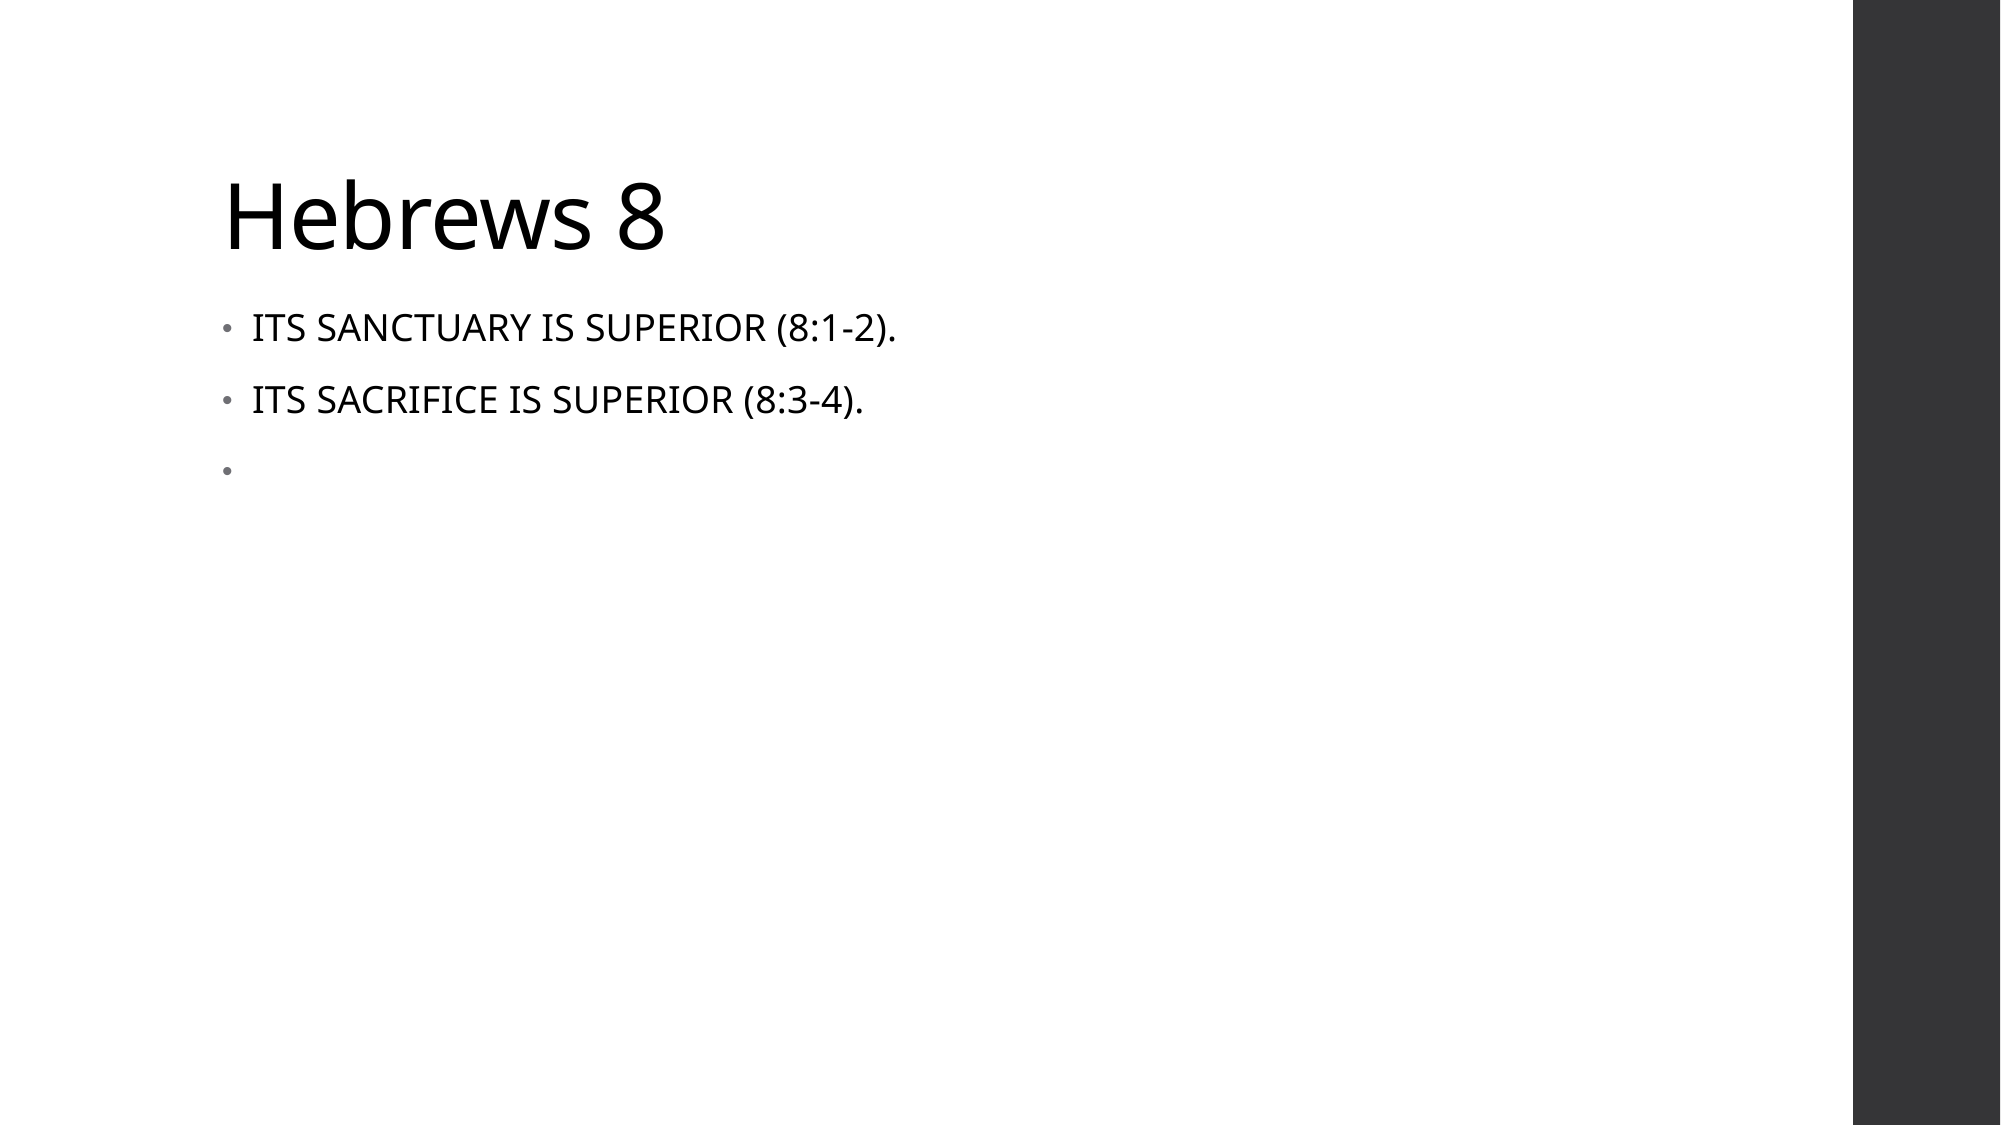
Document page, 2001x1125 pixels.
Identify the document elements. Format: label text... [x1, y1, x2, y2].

list ITS SANCTUARY IS SUPERIOR (8:1-2). ITS SACRIFICE IS SUPERIOR (8:3-4). [206, 299, 1617, 1014]
title Hebrews 8 [206, 60, 1797, 278]
